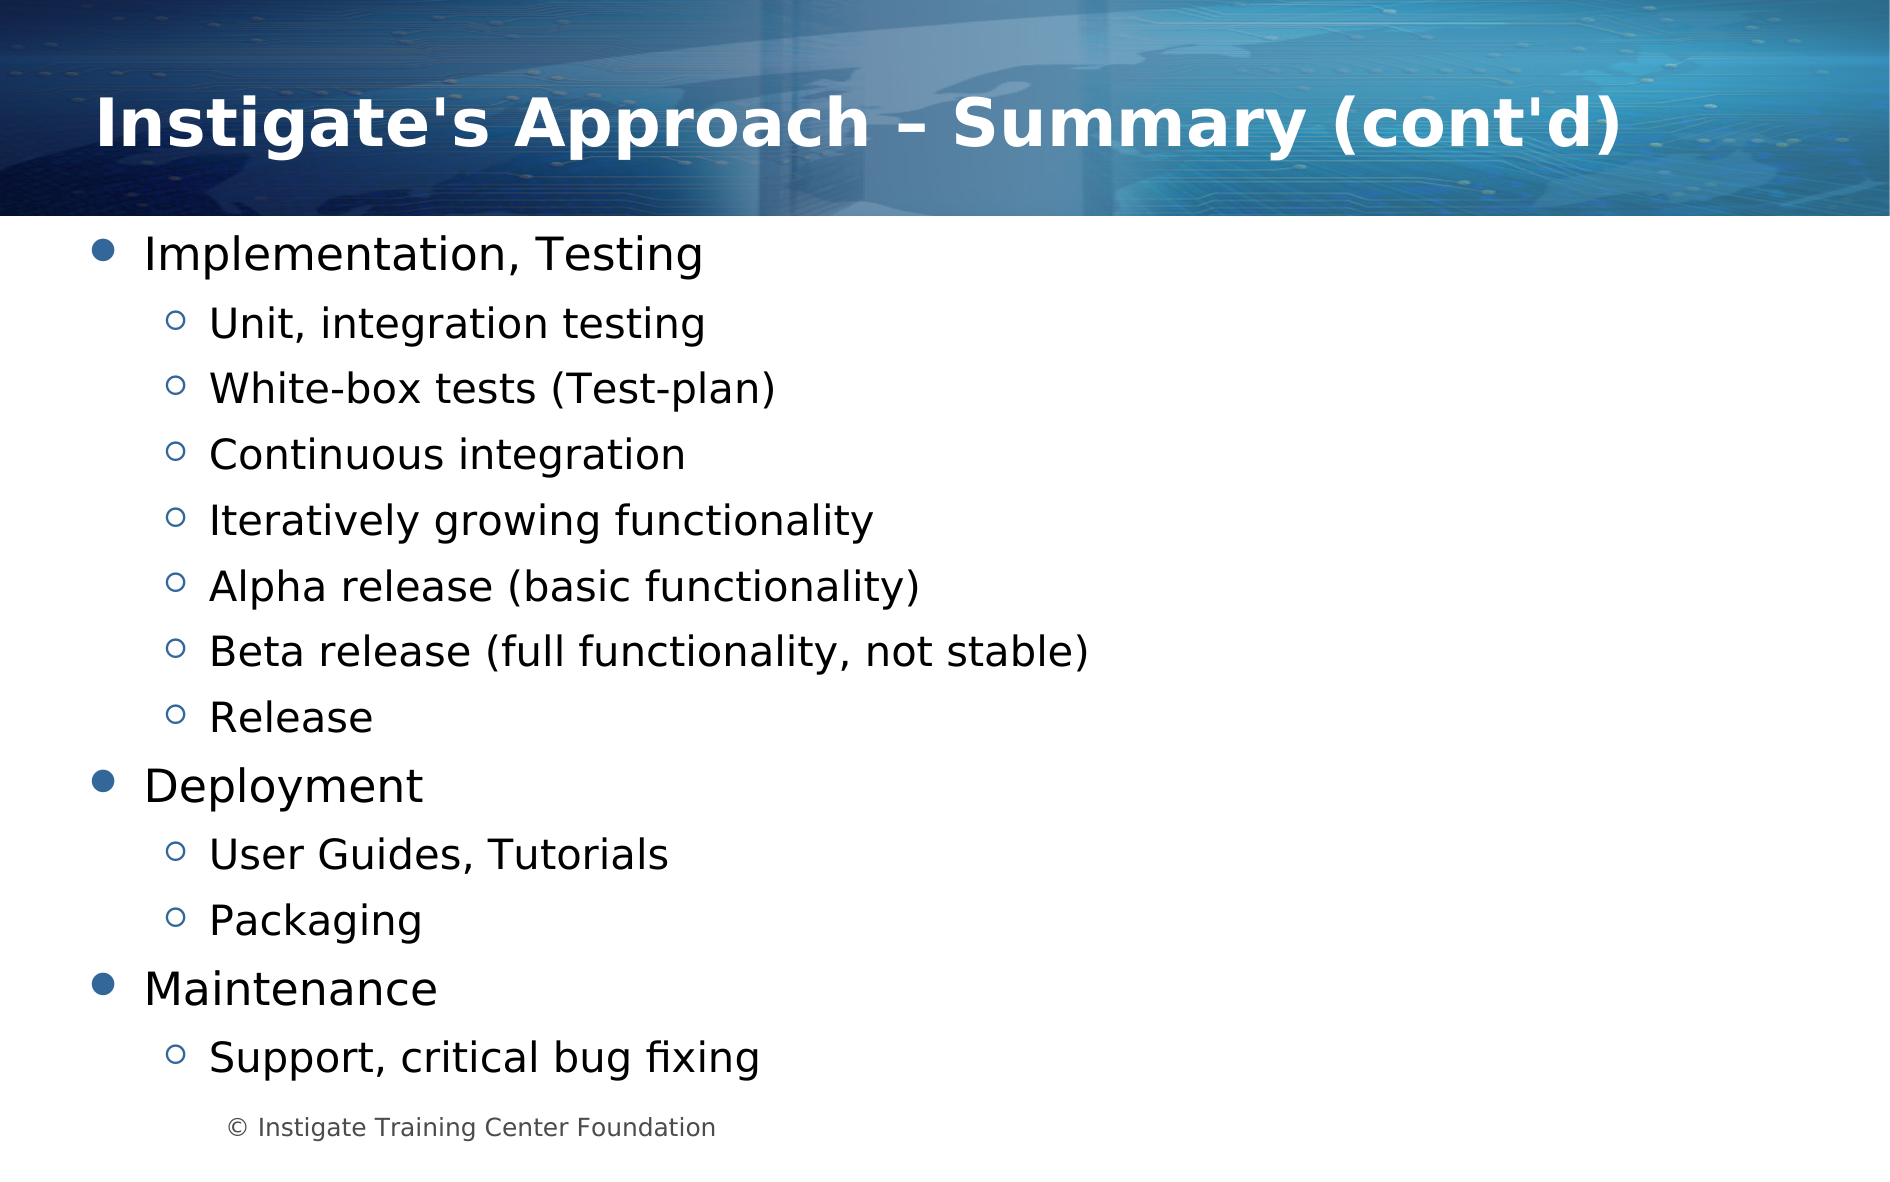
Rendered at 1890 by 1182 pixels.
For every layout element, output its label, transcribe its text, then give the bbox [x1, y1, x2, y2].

picture [0, 0, 1890, 216]
title Instigate's Approach – Summary (cont'd) [94, 47, 1793, 217]
list Implementation, Testing Unit, integration testing White-box tests (Test-plan) Continuous integration Iteratively growing functionality Alpha release (basic functionality) Beta release (full functionality, not stable) Release Deployment User Guides, Tutorials Packaging Maintenance Support, critical bug fixing [88, 228, 1788, 1089]
